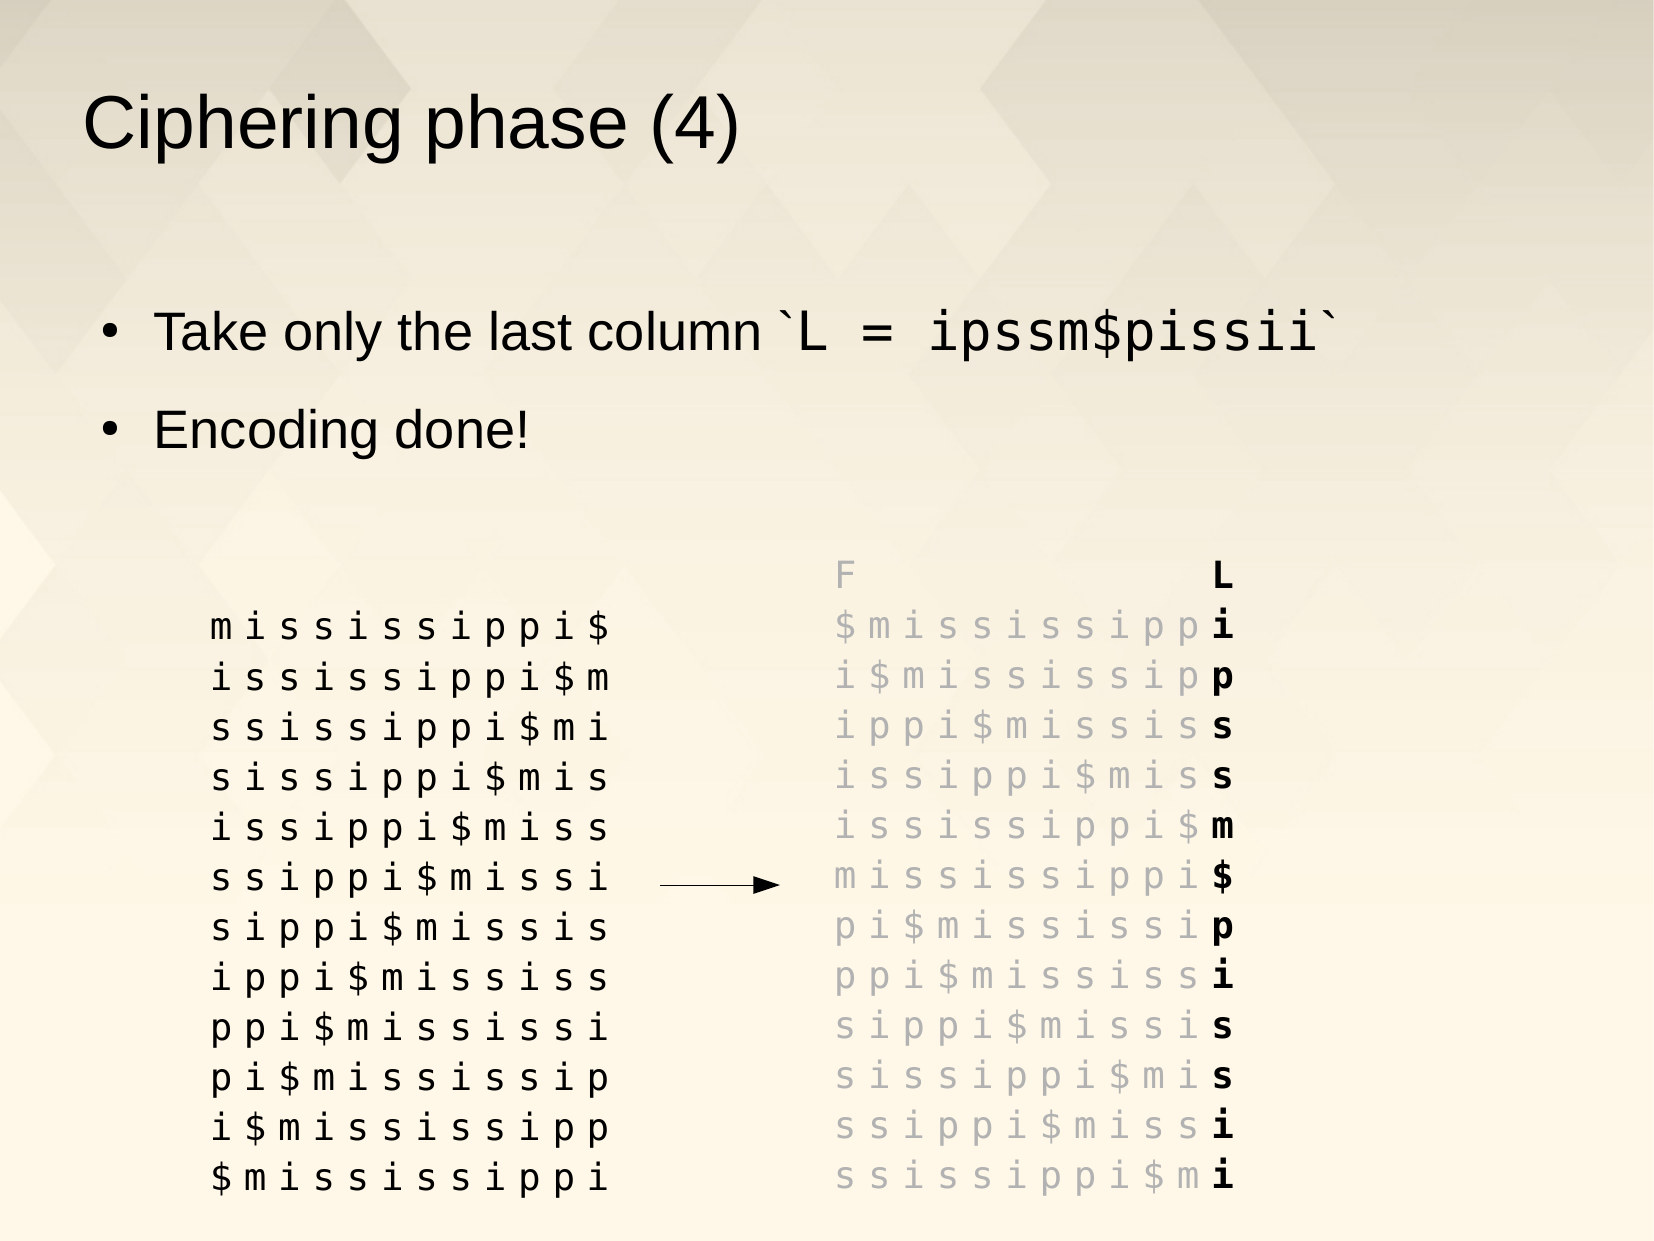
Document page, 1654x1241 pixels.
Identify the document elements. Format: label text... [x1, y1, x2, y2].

list Take only the last column `L = ipssm$pissii` Encoding done! [82, 300, 1571, 1070]
title Ciphering phase (4) [82, 49, 1571, 196]
picture [0, 0, 1654, 1241]
text_box F L $mississippi i$mississipp ippi$mississ issippi$miss ississippi$m mississippi$ pi$mississip ppi$mississi sippi$missis sissippi$mis ssippi$missi ssissippi$mi [819, 540, 1330, 1199]
text_box mississippi$ ississippi$m ssissippi$mi sissippi$mis issippi$miss ssippi$missi sippi$missis ippi$mississ ppi$mississi pi$mississip i$mississipp $mississippi [195, 591, 706, 1201]
